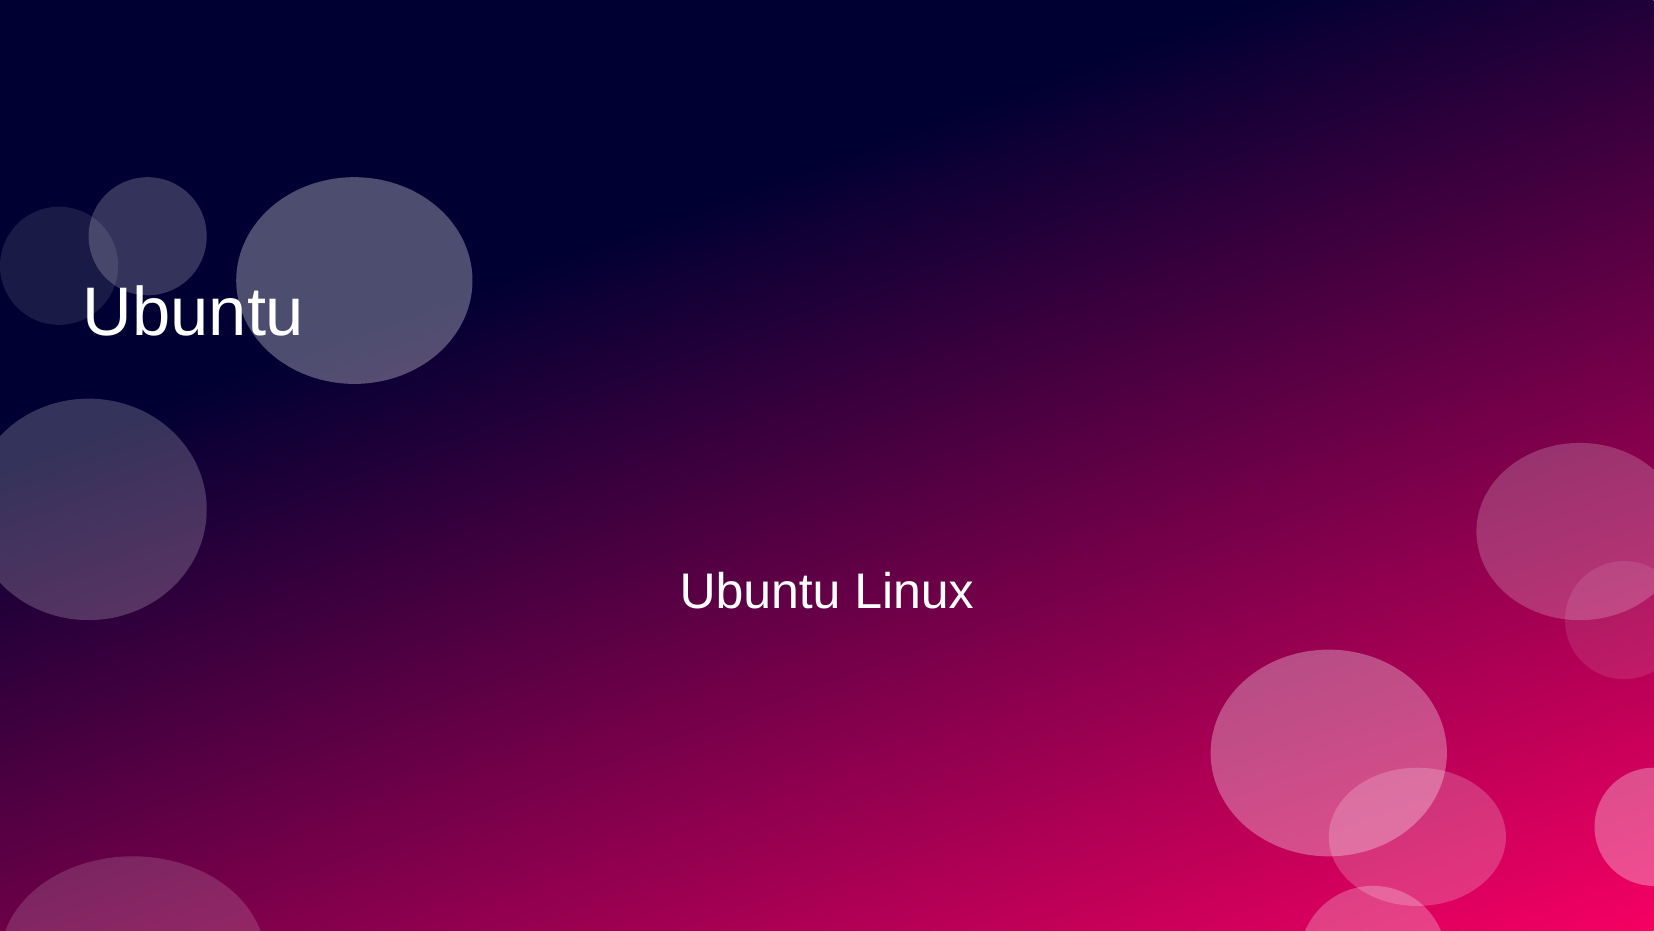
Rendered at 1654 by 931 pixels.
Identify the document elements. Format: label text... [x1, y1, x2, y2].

subtitle Ubuntu Linux [82, 425, 1571, 758]
title Ubuntu [82, 234, 1571, 390]
